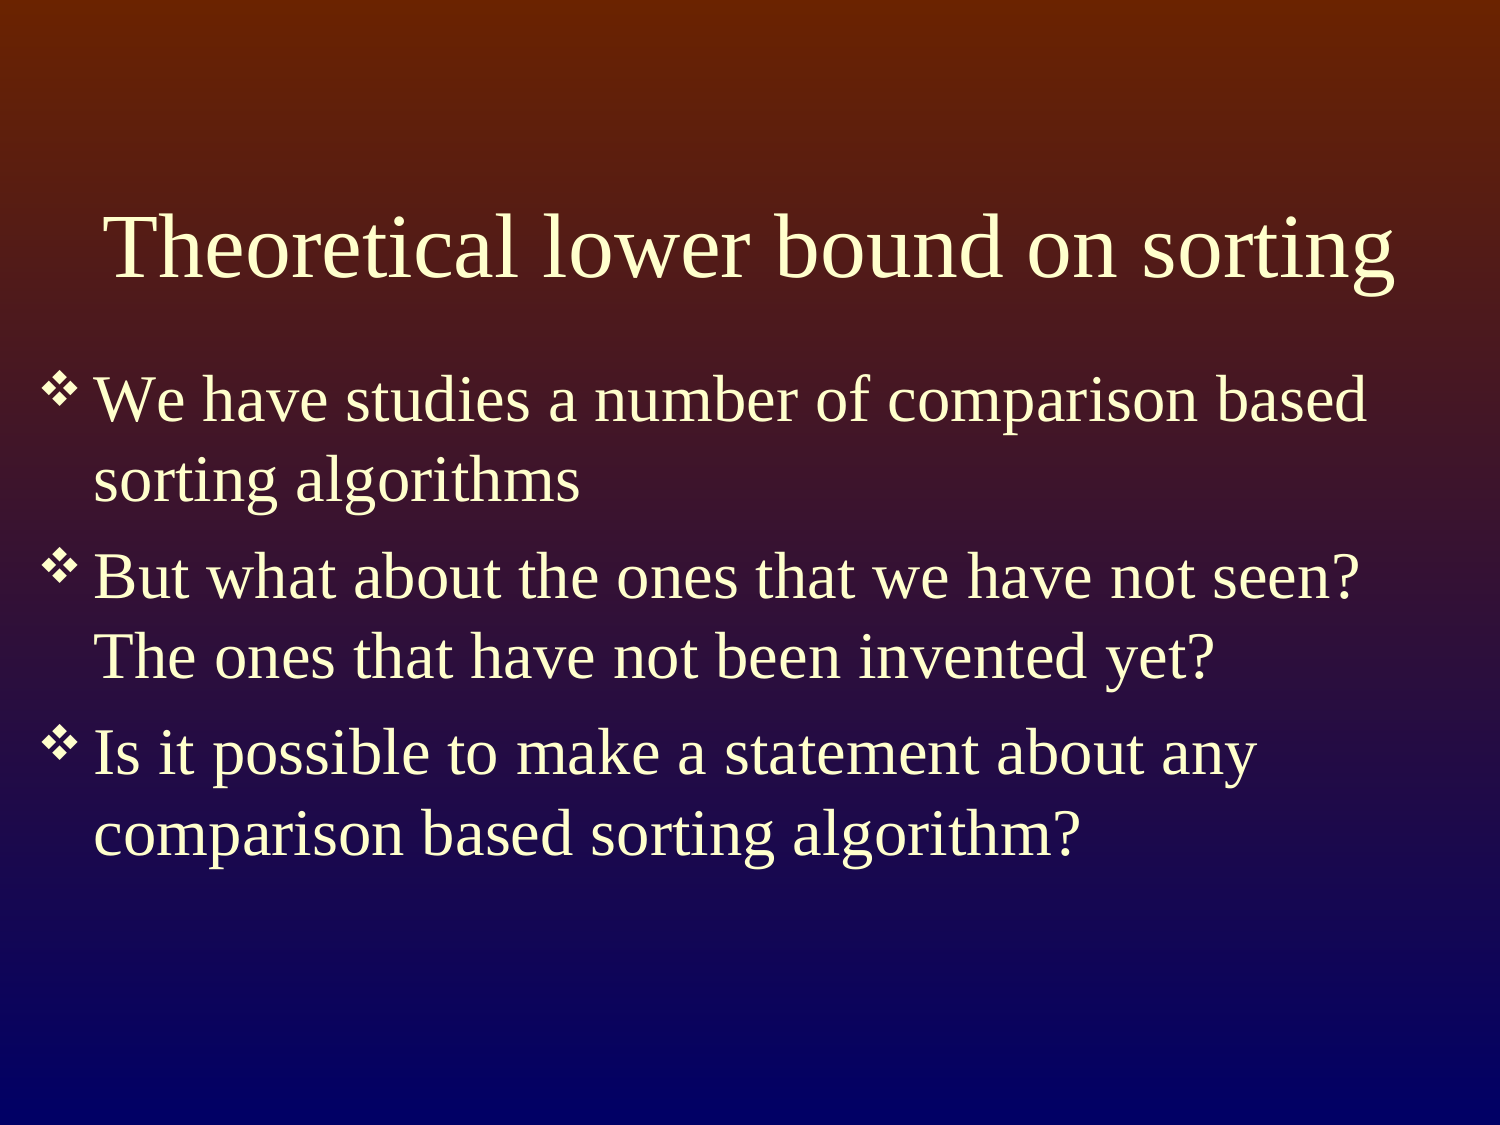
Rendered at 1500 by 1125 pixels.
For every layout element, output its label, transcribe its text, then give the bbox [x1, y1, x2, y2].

list We have studies a number of comparison based sorting algorithms But what about the ones that we have not seen? The ones that have not been invented yet? Is it possible to make a statement about any comparison based sorting algorithm? [22, 347, 1482, 1026]
title Theoretical lower bound on sorting [22, 145, 1480, 336]
